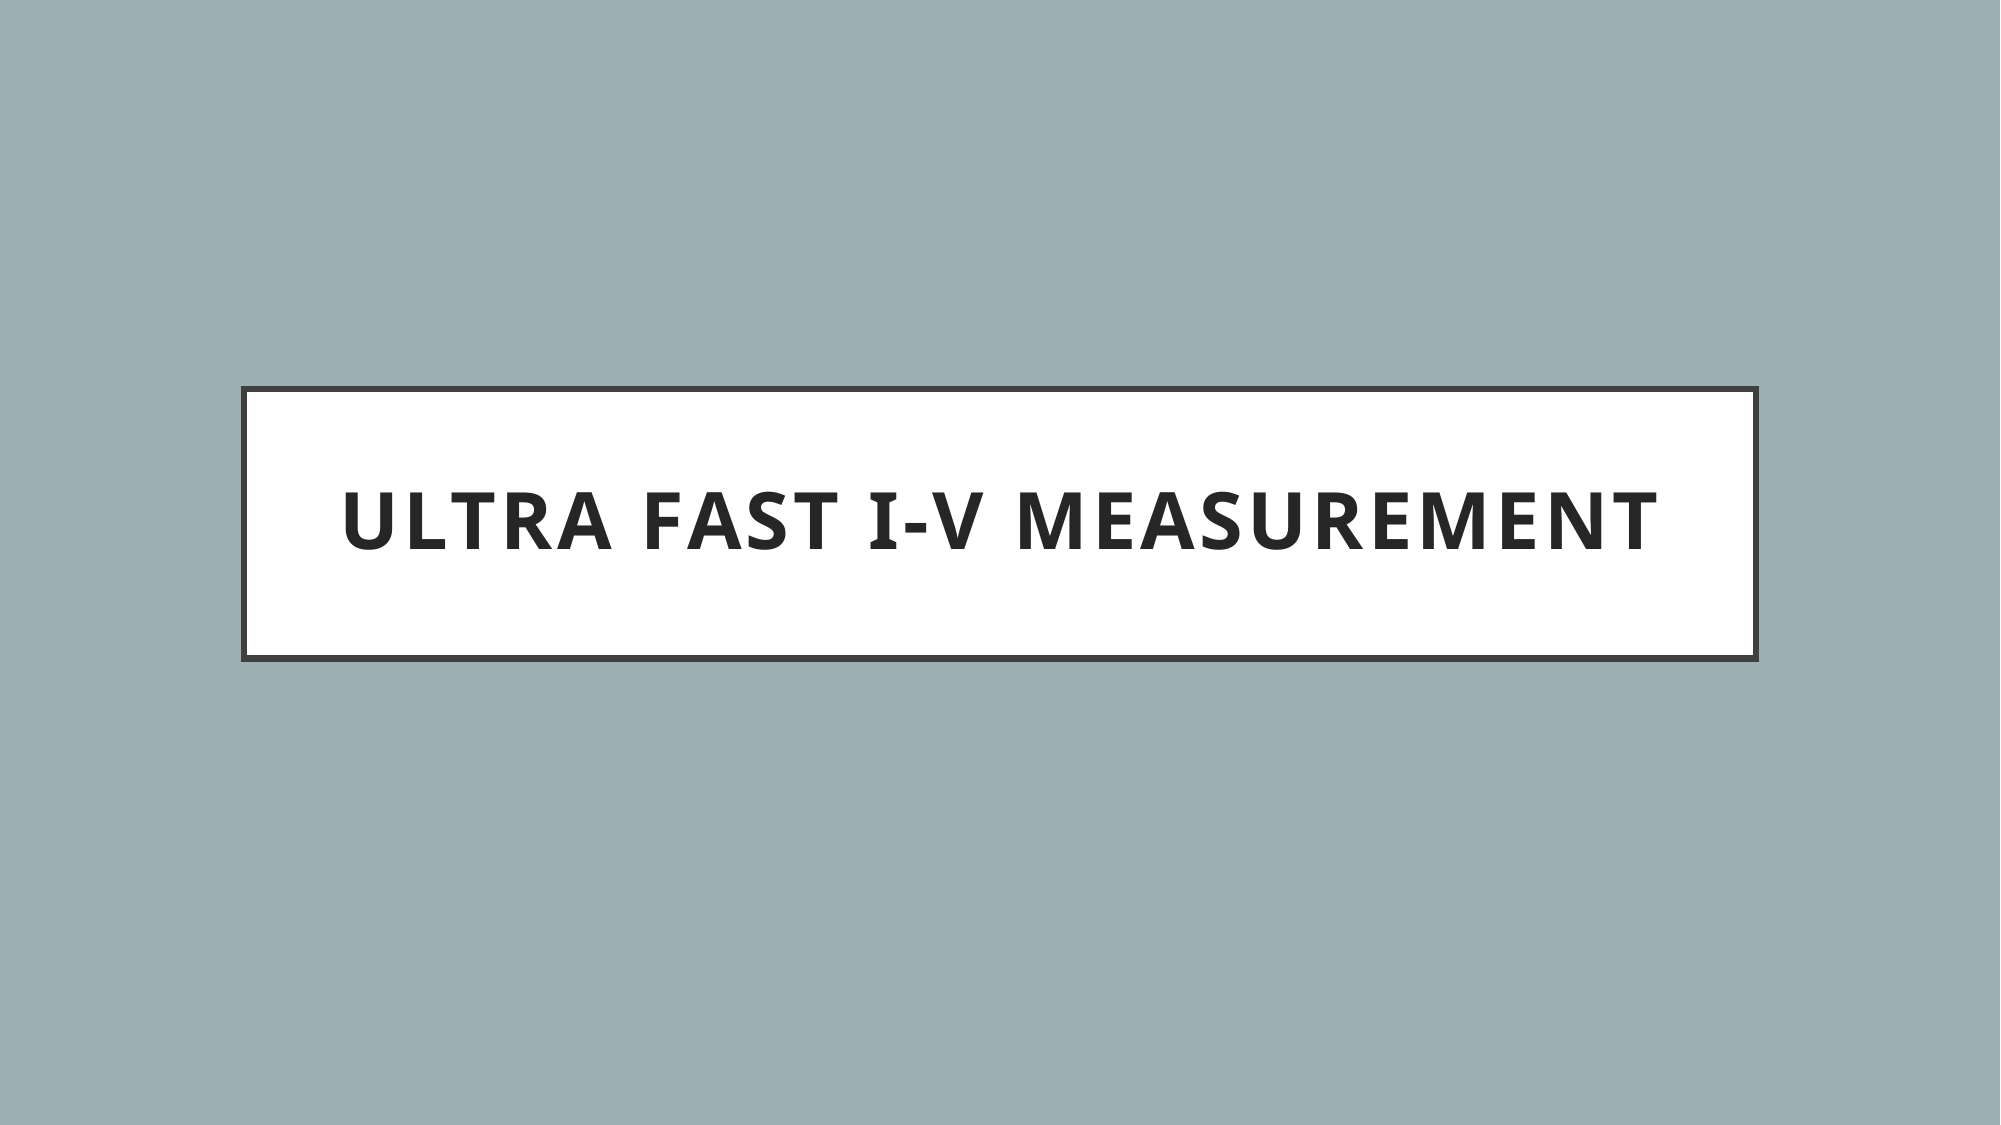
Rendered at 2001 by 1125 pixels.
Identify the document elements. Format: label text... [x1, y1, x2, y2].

title ULTRA FAST I-V MEASUREMENT [244, 388, 1756, 659]
